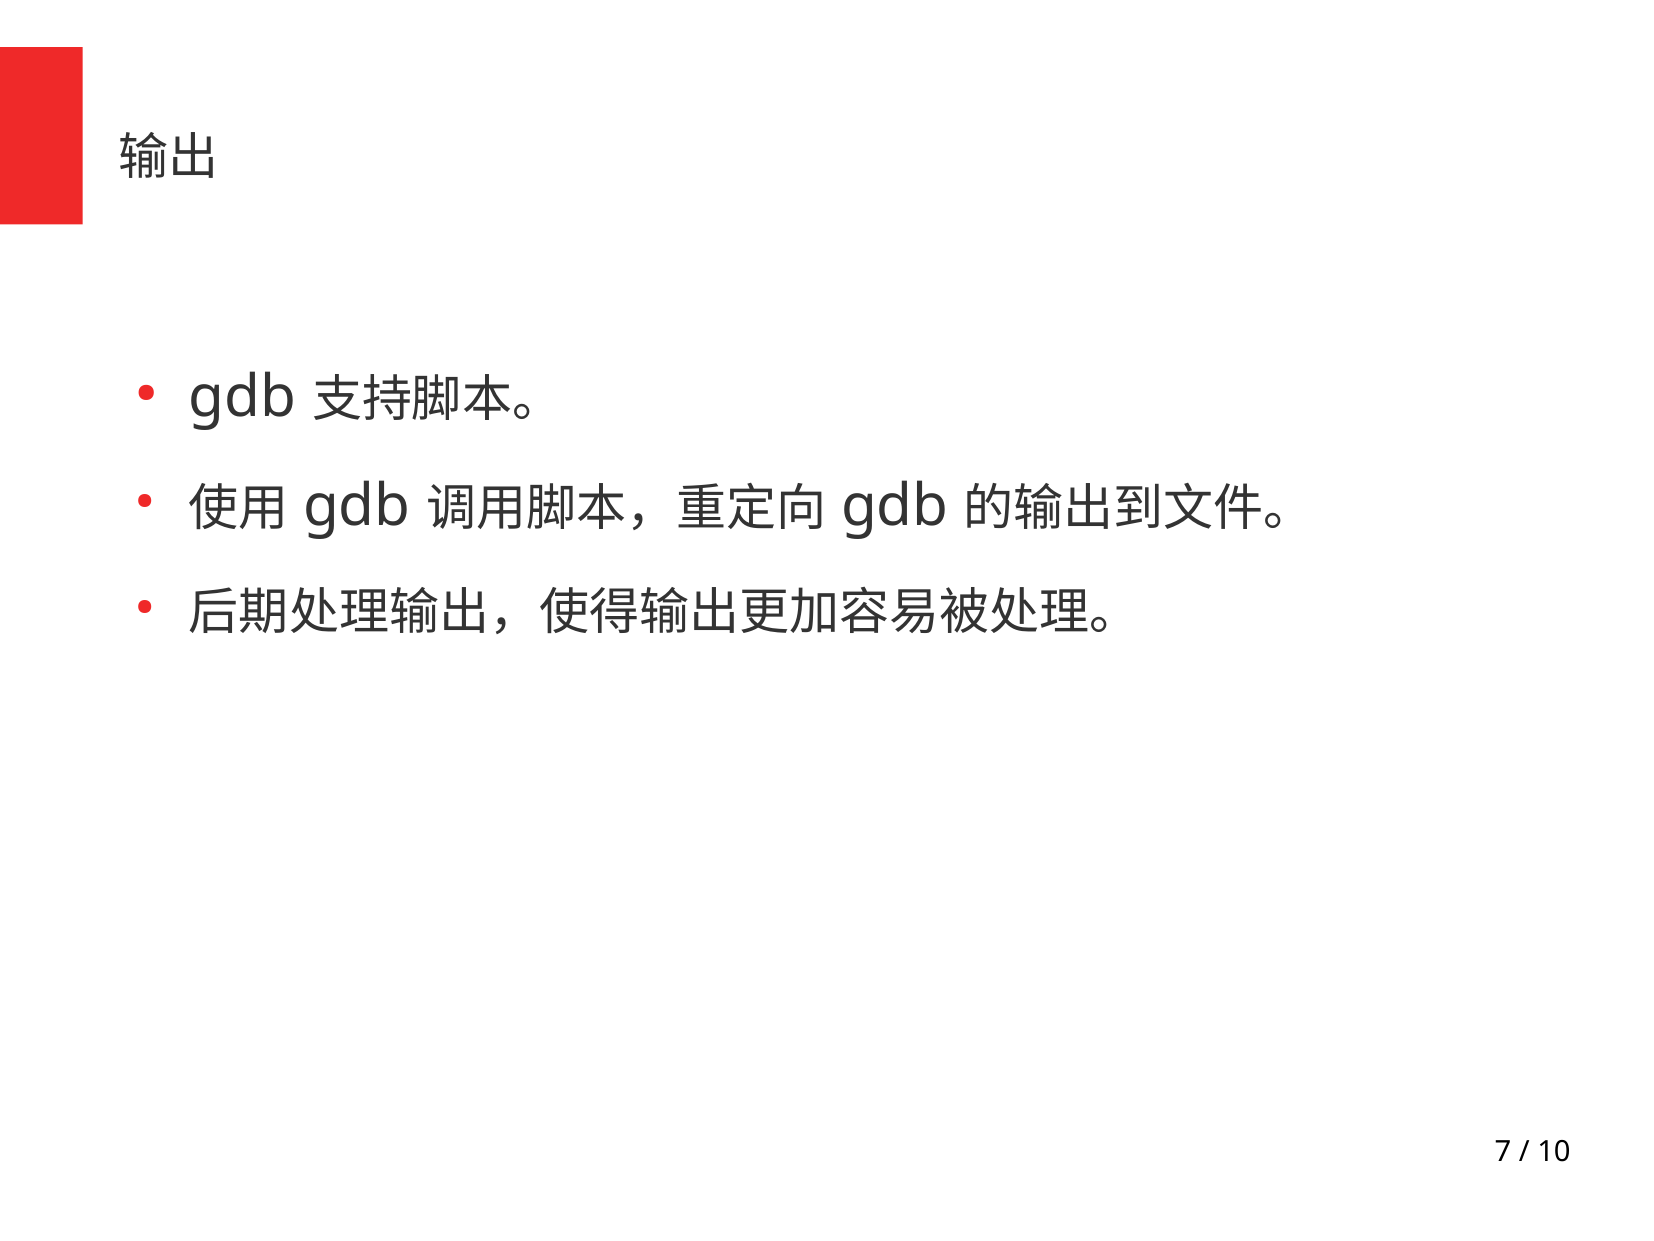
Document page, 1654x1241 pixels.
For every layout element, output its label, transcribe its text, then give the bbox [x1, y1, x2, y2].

title 输出 [118, 49, 1571, 257]
list gdb支持脚本。 使用gdb调用脚本，重定向gdb的输出到文件。 后期处理输出，使得输出更加容易被处理。 [118, 354, 1536, 1074]
